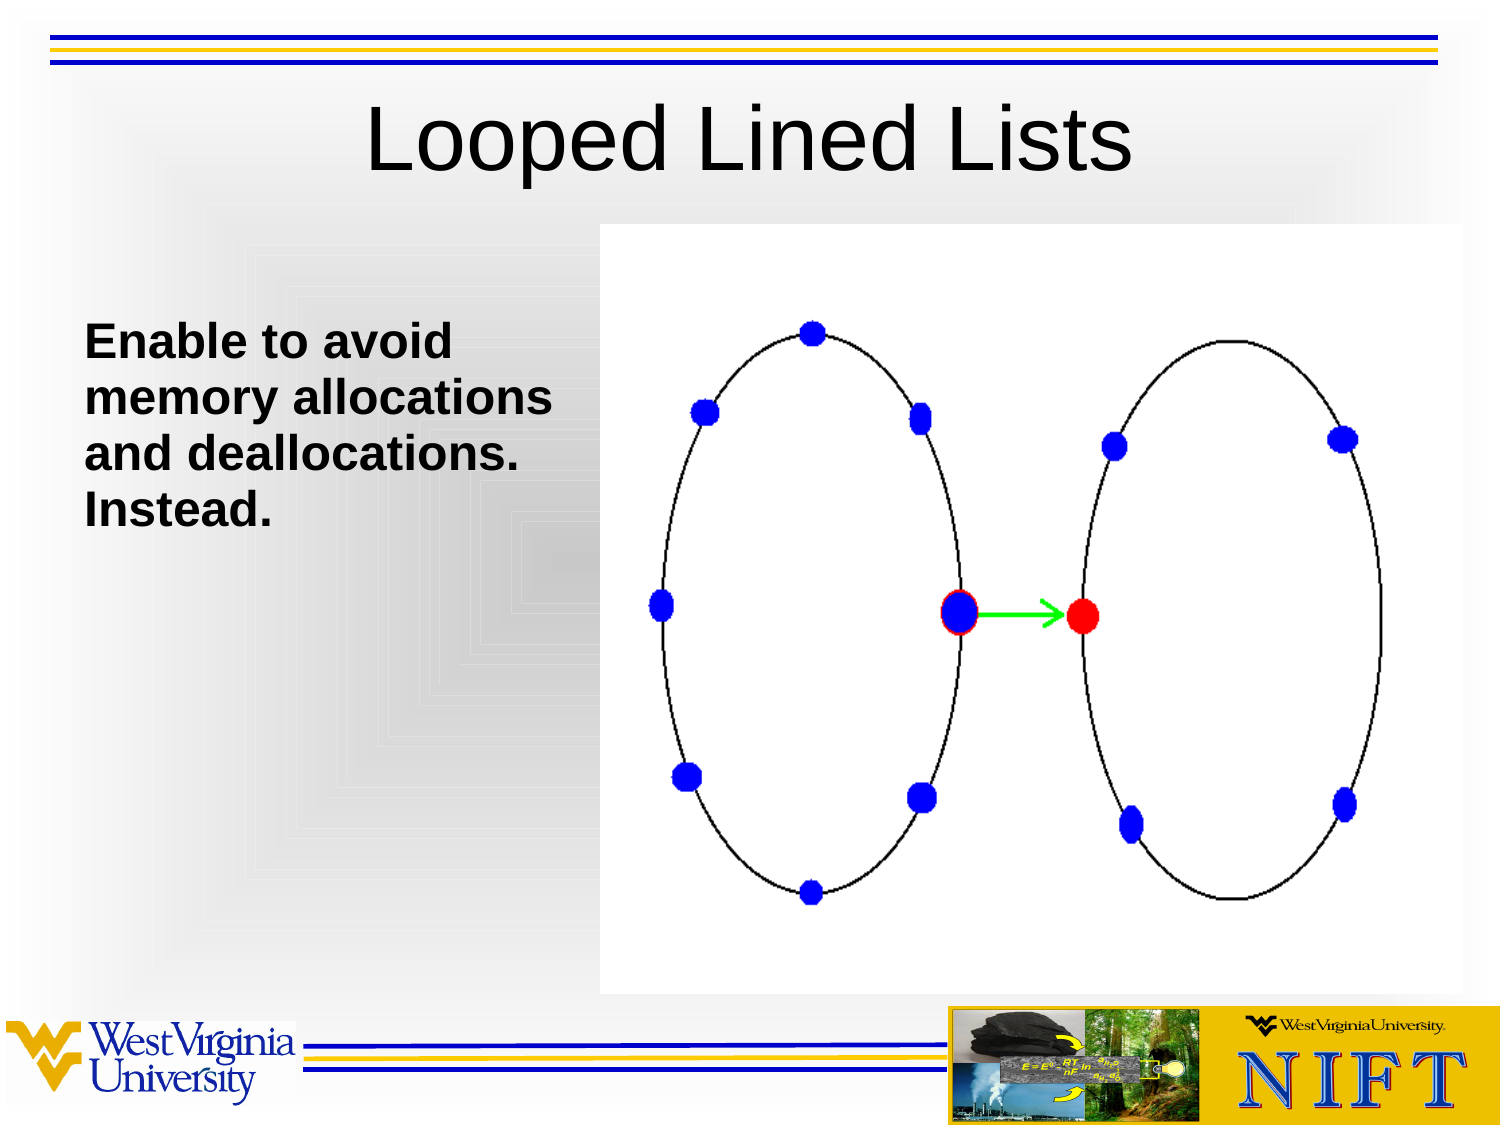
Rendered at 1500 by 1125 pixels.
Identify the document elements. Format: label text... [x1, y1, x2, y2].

title Looped Lined Lists [75, 52, 1426, 226]
text_box Enable to avoid memory allocations and deallocations. Instead. [69, 306, 632, 869]
picture [600, 224, 1463, 994]
picture [948, 1006, 1500, 1125]
